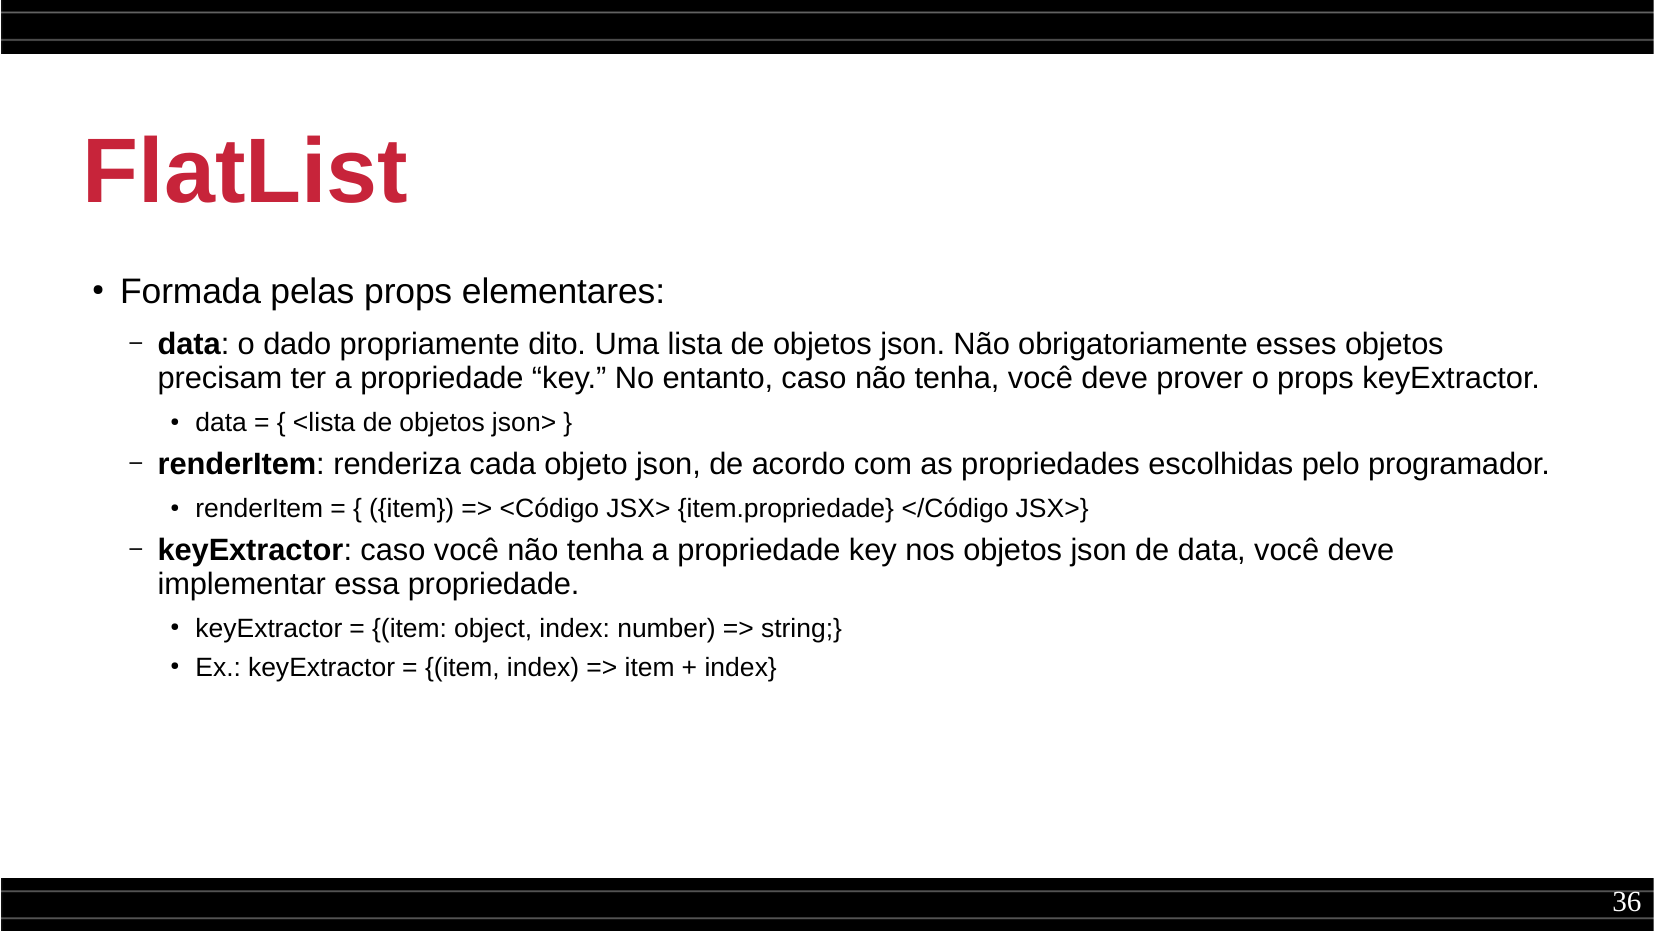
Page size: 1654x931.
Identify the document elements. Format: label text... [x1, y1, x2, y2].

title FlatList [82, 92, 1571, 249]
picture [1, 0, 1654, 54]
picture [1, 878, 1654, 931]
list Formada pelas props elementares: data: o dado propriamente dito. Uma lista de objetos json. Não obrigatoriamente esses objetos precisam ter a propriedade “key.” No entanto, caso não tenha, você deve prover o props keyExtractor. data = { <lista de objetos json> } renderItem: renderiza cada objeto json, de acordo com as propriedades escolhidas pelo programador. renderItem = { ({item}) => <Código JSX> {item.propriedade} </Código JSX>} keyExtractor: caso você não tenha a propriedade key nos objetos json de data, você deve implementar essa propriedade. keyExtractor = {(item: object, index: number) => string;} Ex.: keyExtractor = {(item, index) => item + index} [82, 271, 1571, 758]
